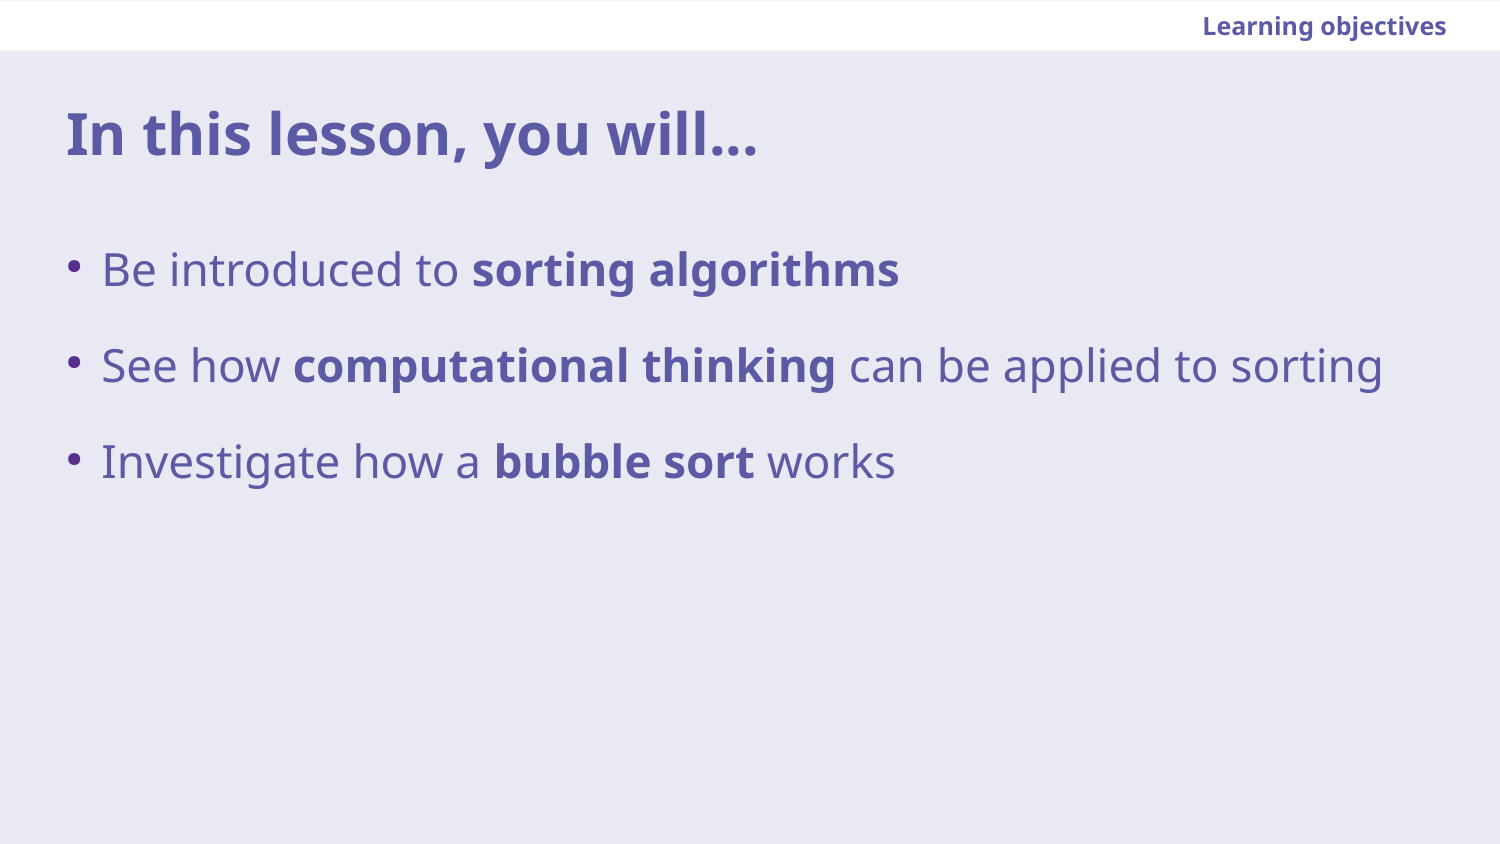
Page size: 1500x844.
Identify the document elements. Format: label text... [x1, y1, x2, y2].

text_box In this lesson, you will... [51, 74, 1441, 191]
subtitle Learning objectives [862, 0, 1448, 52]
text_box Be introduced to sorting algorithms See how computational thinking can be applied to sorting Investigate how a bubble sort works [51, 216, 1453, 674]
